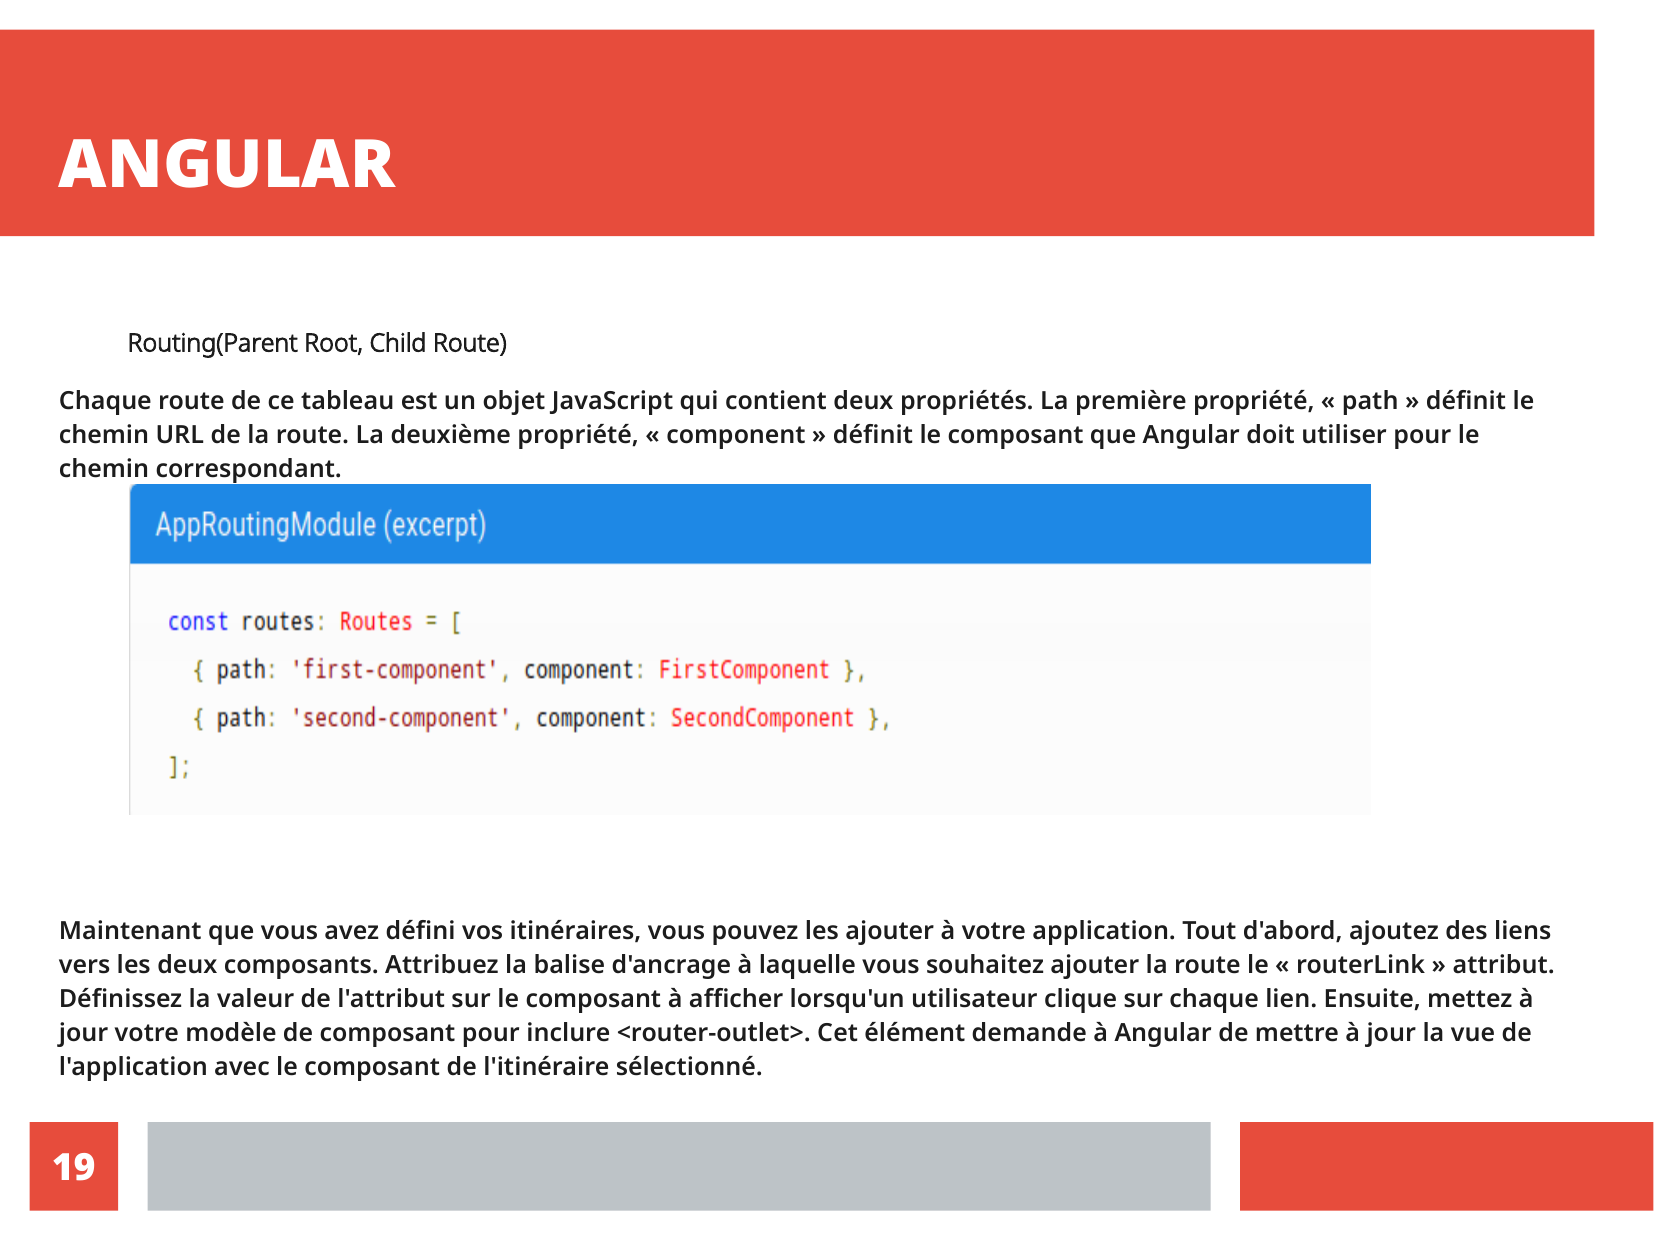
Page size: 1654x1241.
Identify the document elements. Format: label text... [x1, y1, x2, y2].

picture [129, 484, 1371, 815]
list Routing(Parent Root, Child Route) Chaque route de ce tableau est un objet JavaScript qui contient deux propriétés. La première propriété, « path » définit le chemin URL de la route. La deuxième propriété, « component » définit le composant que Angular doit utiliser pour le chemin correspondant. Maintenant que vous avez défini vos itinéraires, vous pouvez les ajouter à votre application. Tout d'abord, ajoutez des liens vers les deux composants. Attribuez la balise d'ancrage à laquelle vous souhaitez ajouter la route le « routerLink » attribut. Définissez la valeur de l'attribut sur le composant à afficher lorsqu'un utilisateur clique sur chaque lien. Ensuite, mettez à jour votre modèle de composant pour inclure <router-outlet>. Cet élément demande à Angular de mettre à jour la vue de l'application avec le composant de l'itinéraire sélectionné. [59, 324, 1565, 1093]
title ANGULAR [59, 59, 1595, 207]
